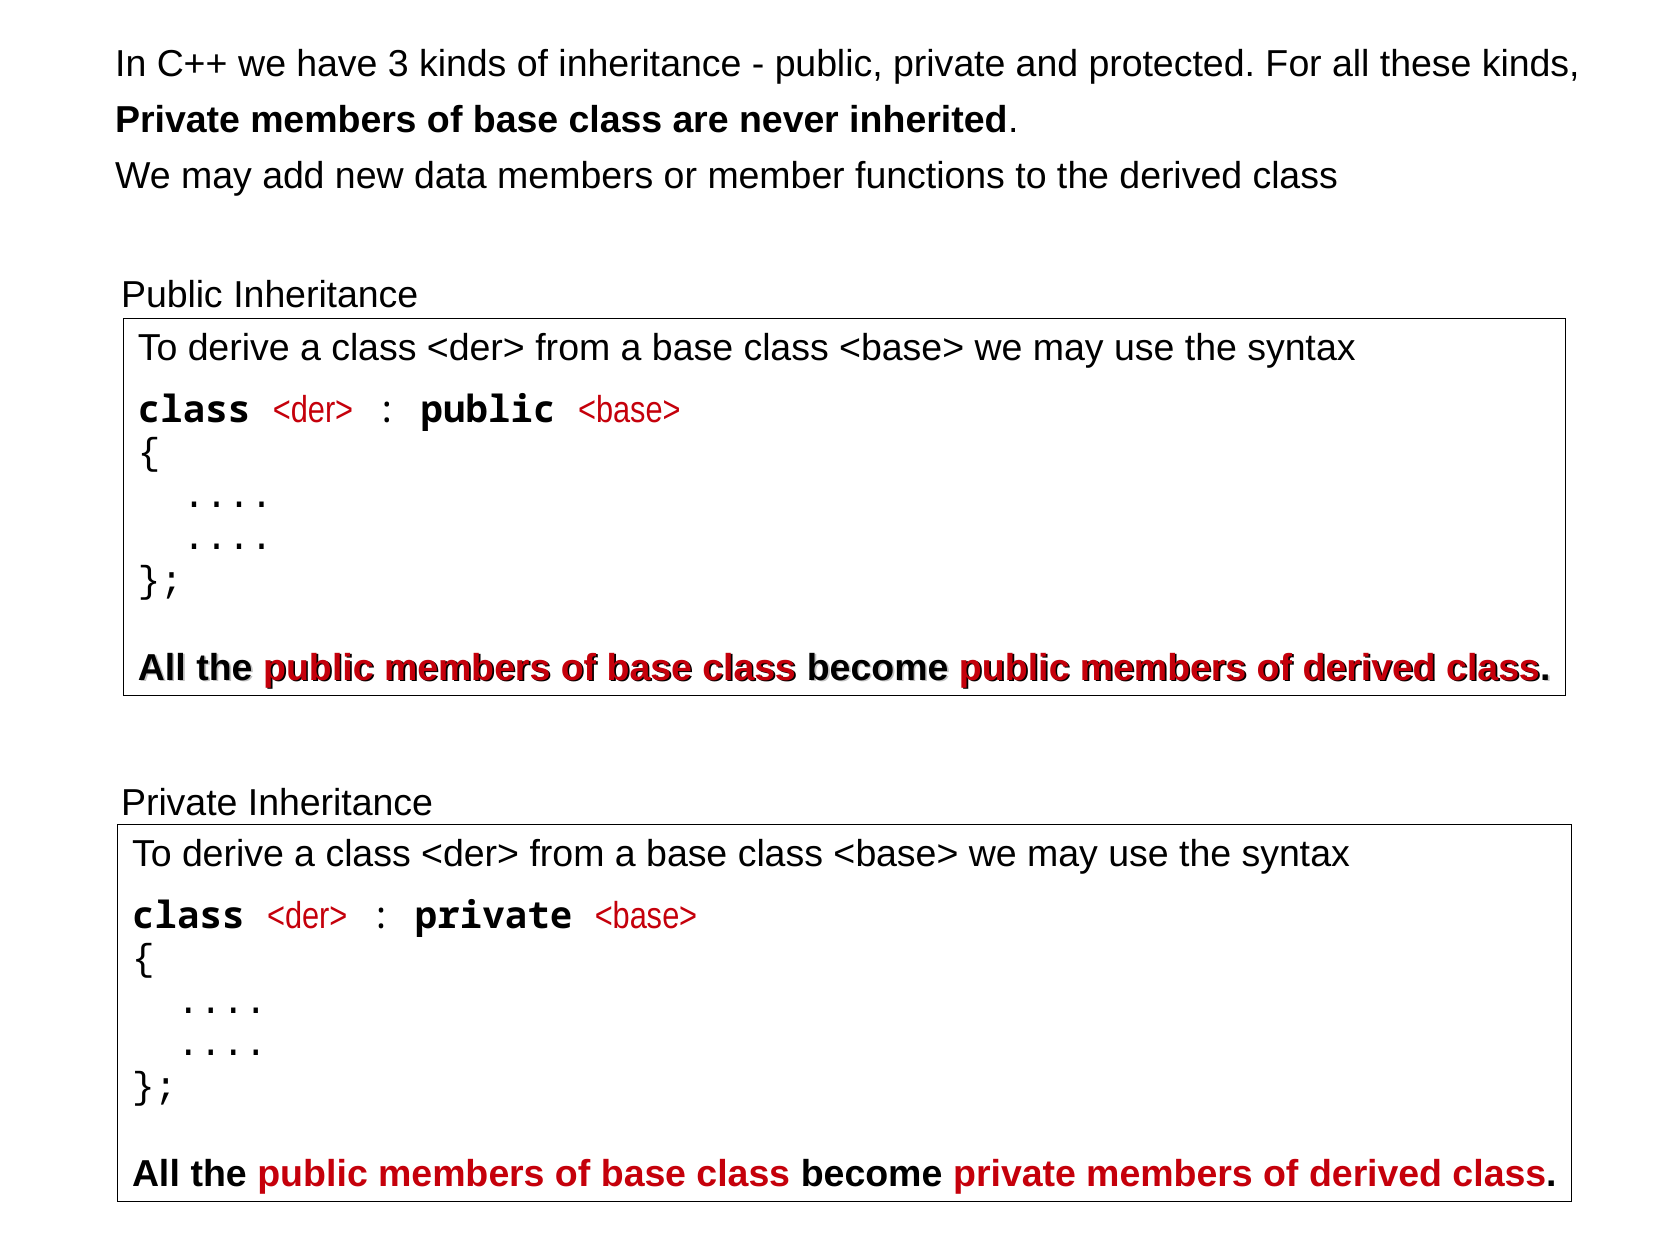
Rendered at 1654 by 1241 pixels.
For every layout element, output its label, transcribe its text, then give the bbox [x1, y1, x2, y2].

text_box To derive a class <der> from a base class <base> we may use the syntax class <der> : private <base> { .... .... }; All the public members of base class become private members of derived class. [117, 824, 1572, 1199]
text_box In C++ we have 3 kinds of inheritance - public, private and protected. For all these kinds, Private members of base class are never inherited. We may add new data members or member functions to the derived class [100, 35, 1596, 205]
text_box [112, 1133, 142, 1241]
text_box Public Inheritance [106, 265, 434, 323]
text_box To derive a class <der> from a base class <base> we may use the syntax class <der> : public <base> { .... .... }; All the public members of base class become public members of derived class. [123, 318, 1566, 693]
text_box Private Inheritance [106, 773, 448, 831]
